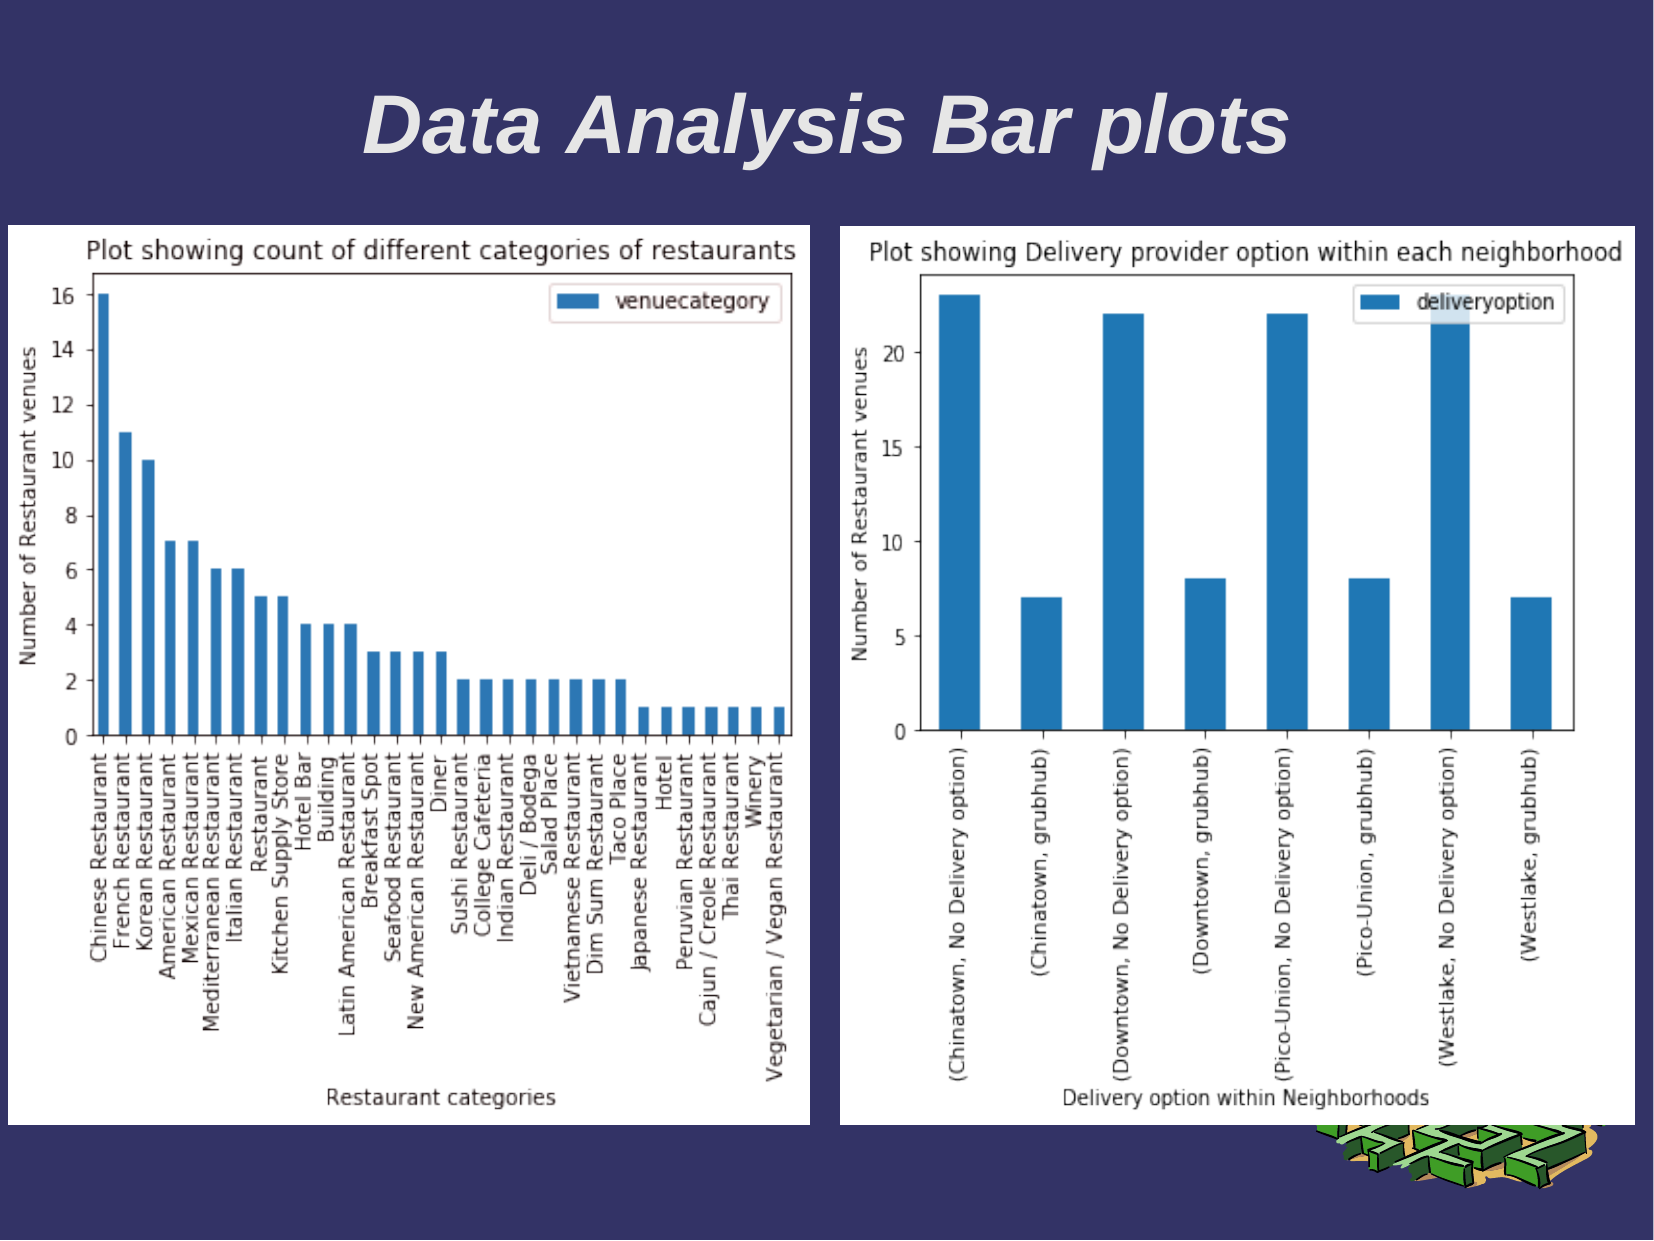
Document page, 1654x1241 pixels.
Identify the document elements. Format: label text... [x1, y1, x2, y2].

title Data Analysis Bar plots [121, 19, 1534, 227]
picture [840, 226, 1636, 1126]
picture [7, 224, 810, 1126]
